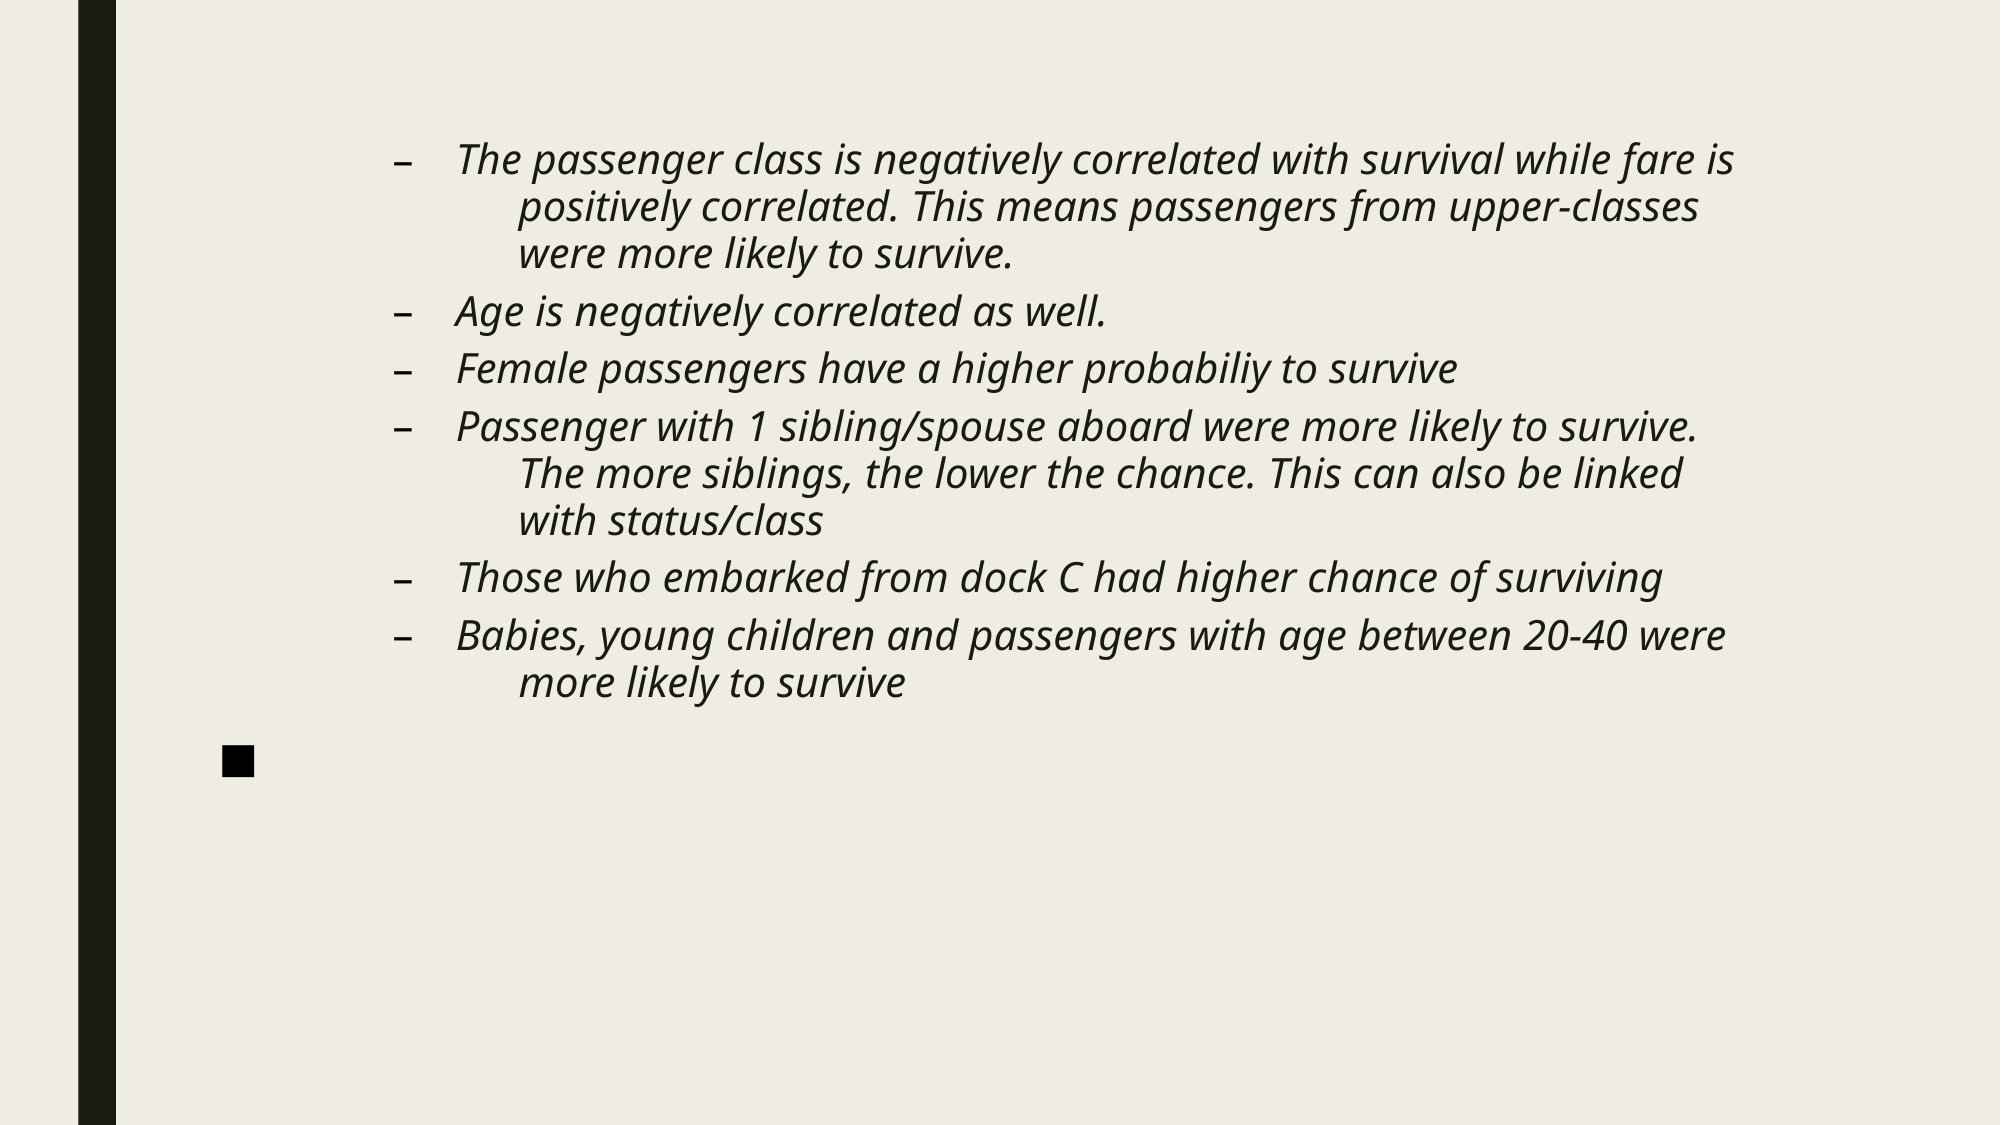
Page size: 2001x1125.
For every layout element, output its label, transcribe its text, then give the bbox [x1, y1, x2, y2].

list The passenger class is negatively correlated with survival while fare is positively correlated. This means passengers from upper-classes were more likely to survive. Age is negatively correlated as well. Female passengers have a higher probabiliy to survive Passenger with 1 sibling/spouse aboard were more likely to survive. The more siblings, the lower the chance. This can also be linked with status/class Those who embarked from dock C had higher chance of surviving Babies, young children and passengers with age between 20-40 were more likely to survive [203, 129, 1779, 718]
